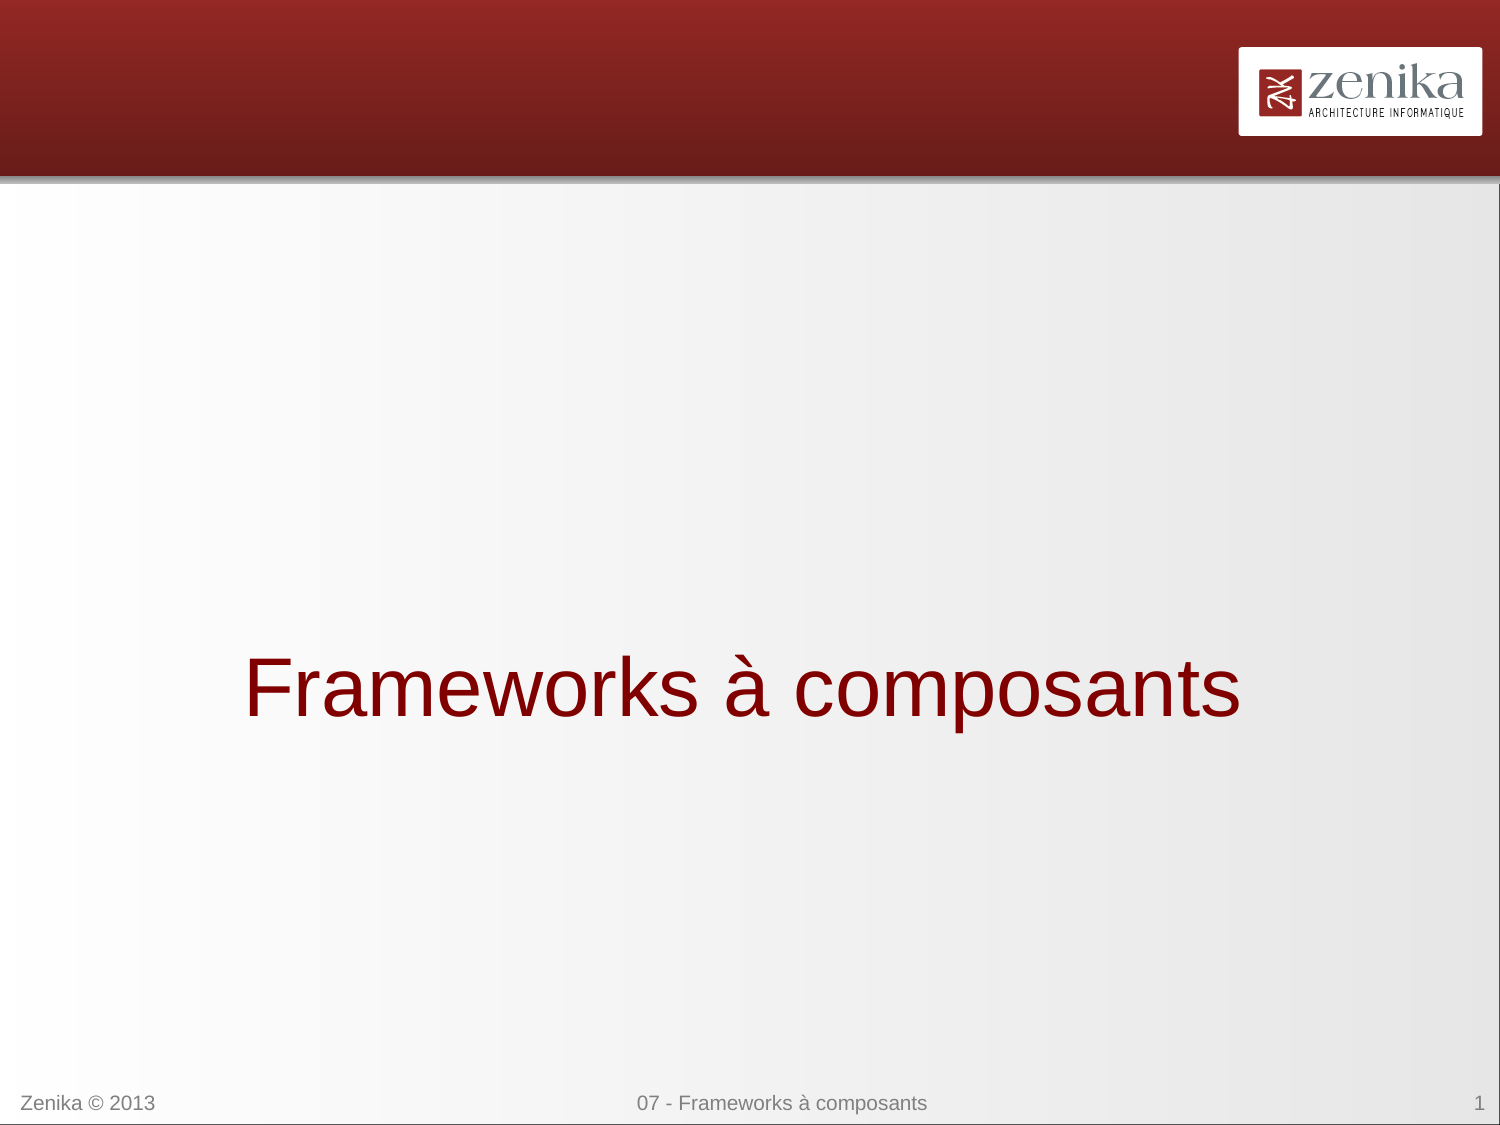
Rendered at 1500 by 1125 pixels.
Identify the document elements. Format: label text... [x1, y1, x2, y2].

subtitle Frameworks à composants [50, 249, 1435, 1079]
picture [1257, 58, 1464, 125]
